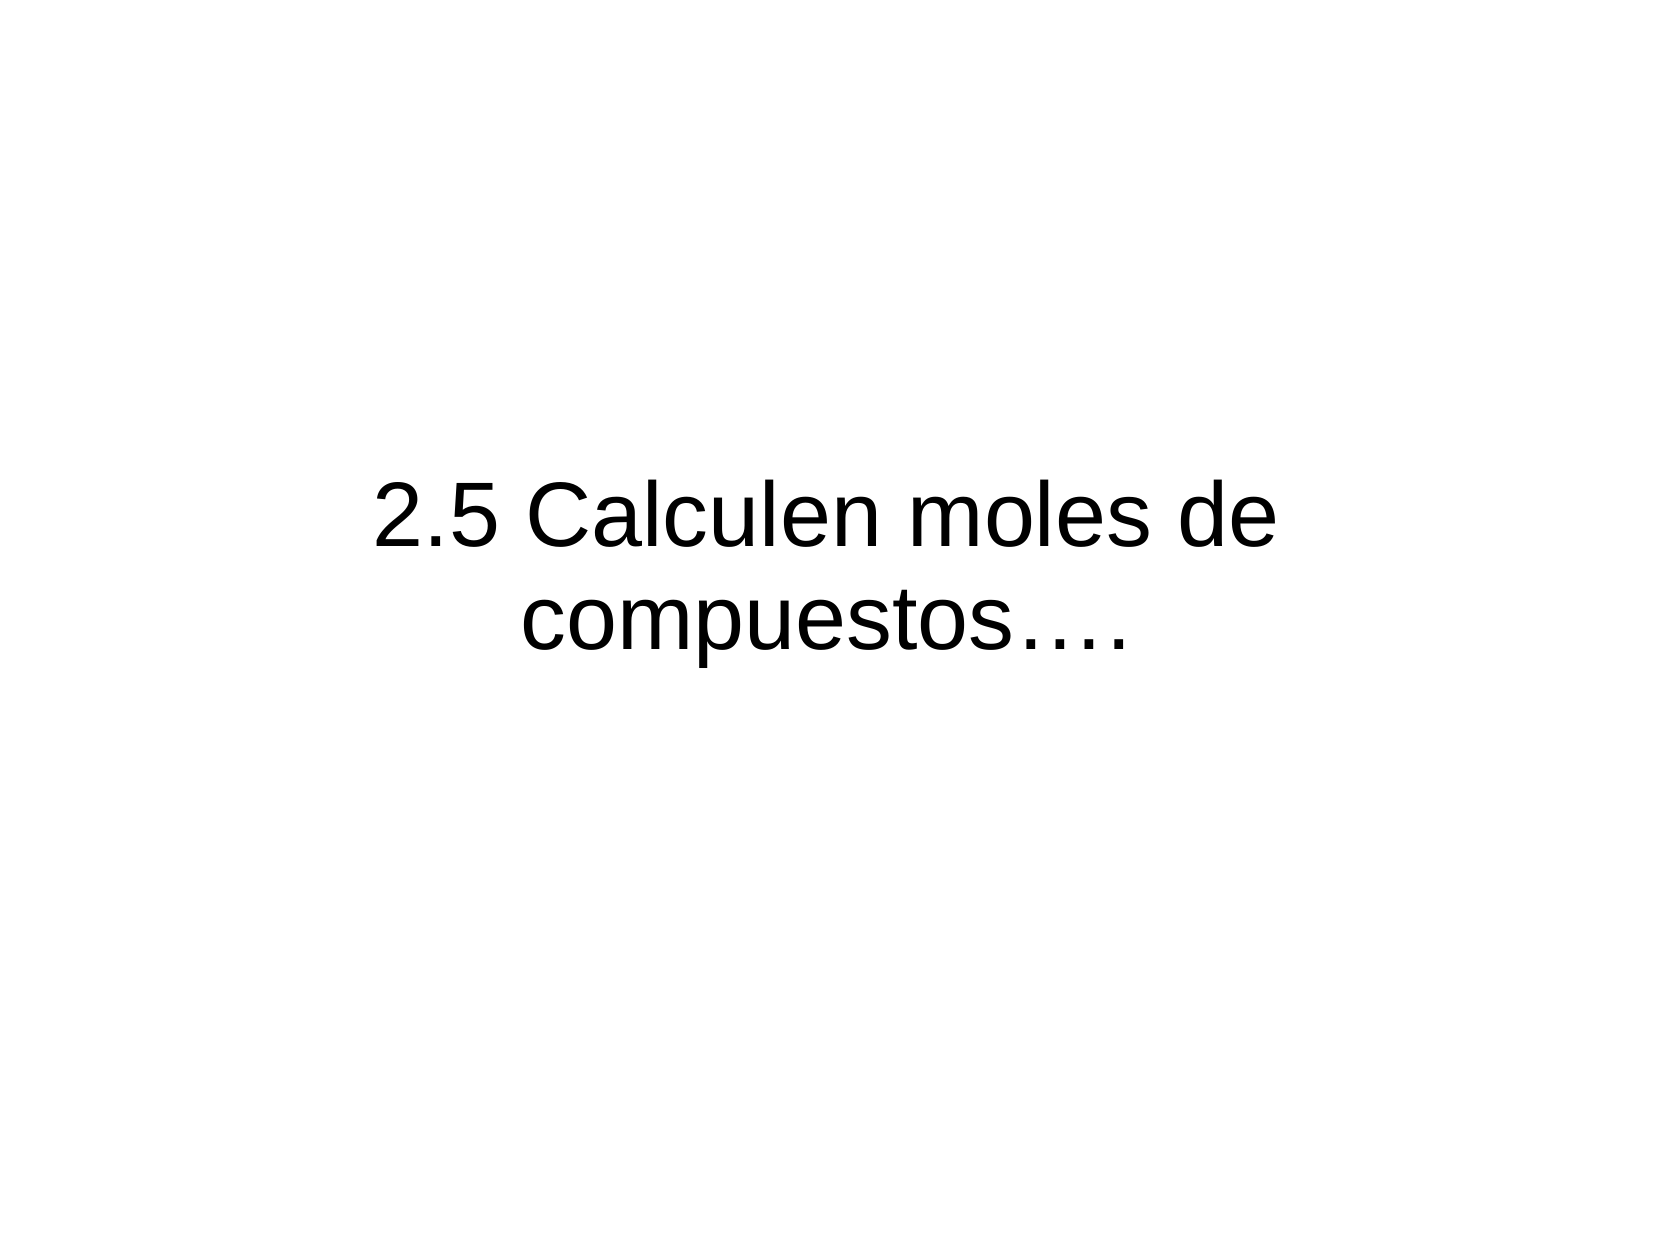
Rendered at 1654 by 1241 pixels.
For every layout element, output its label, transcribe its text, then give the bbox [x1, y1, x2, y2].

title 2.5 Calculen moles de compuestos…. [82, 462, 1571, 670]
